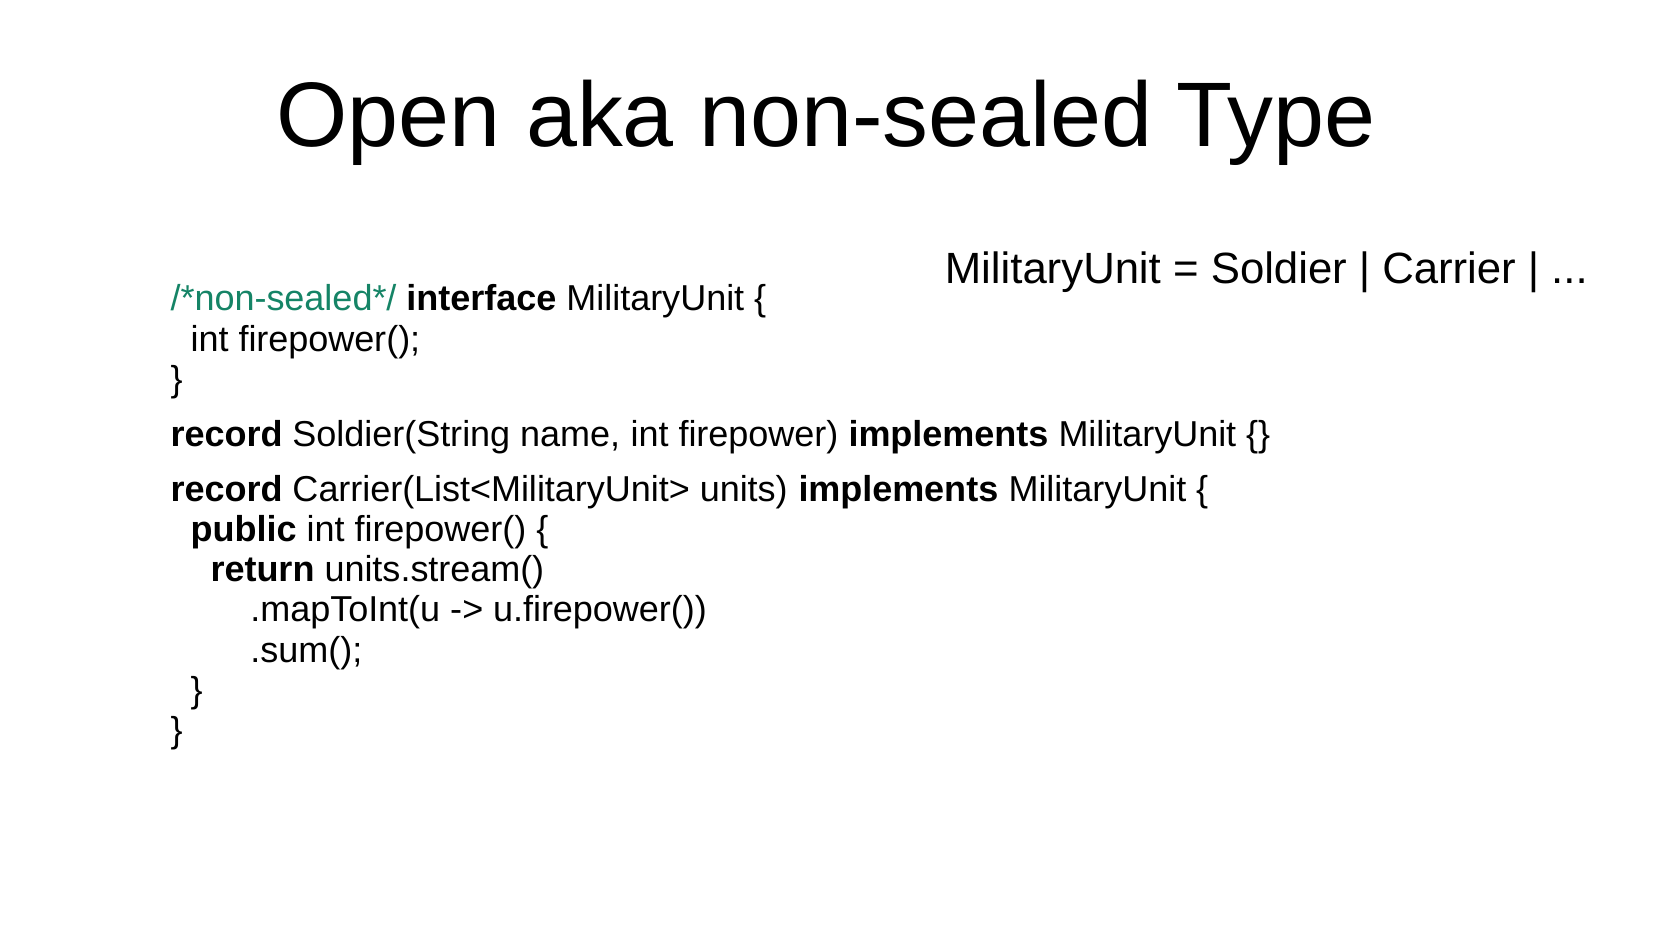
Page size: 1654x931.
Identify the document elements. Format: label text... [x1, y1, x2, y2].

list /*non-sealed*/ interface MilitaryUnit { int firepower(); } record Soldier(String name, int firepower) implements MilitaryUnit {} record Carrier(List<MilitaryUnit> units) implements MilitaryUnit { public int firepower() { return units.stream() .mapToInt(u -> u.firepower()) .sum(); } } [82, 217, 1571, 758]
text_box MilitaryUnit = Soldier | Carrier | ... [930, 236, 1604, 301]
title Open aka non-sealed Type [82, 37, 1571, 193]
